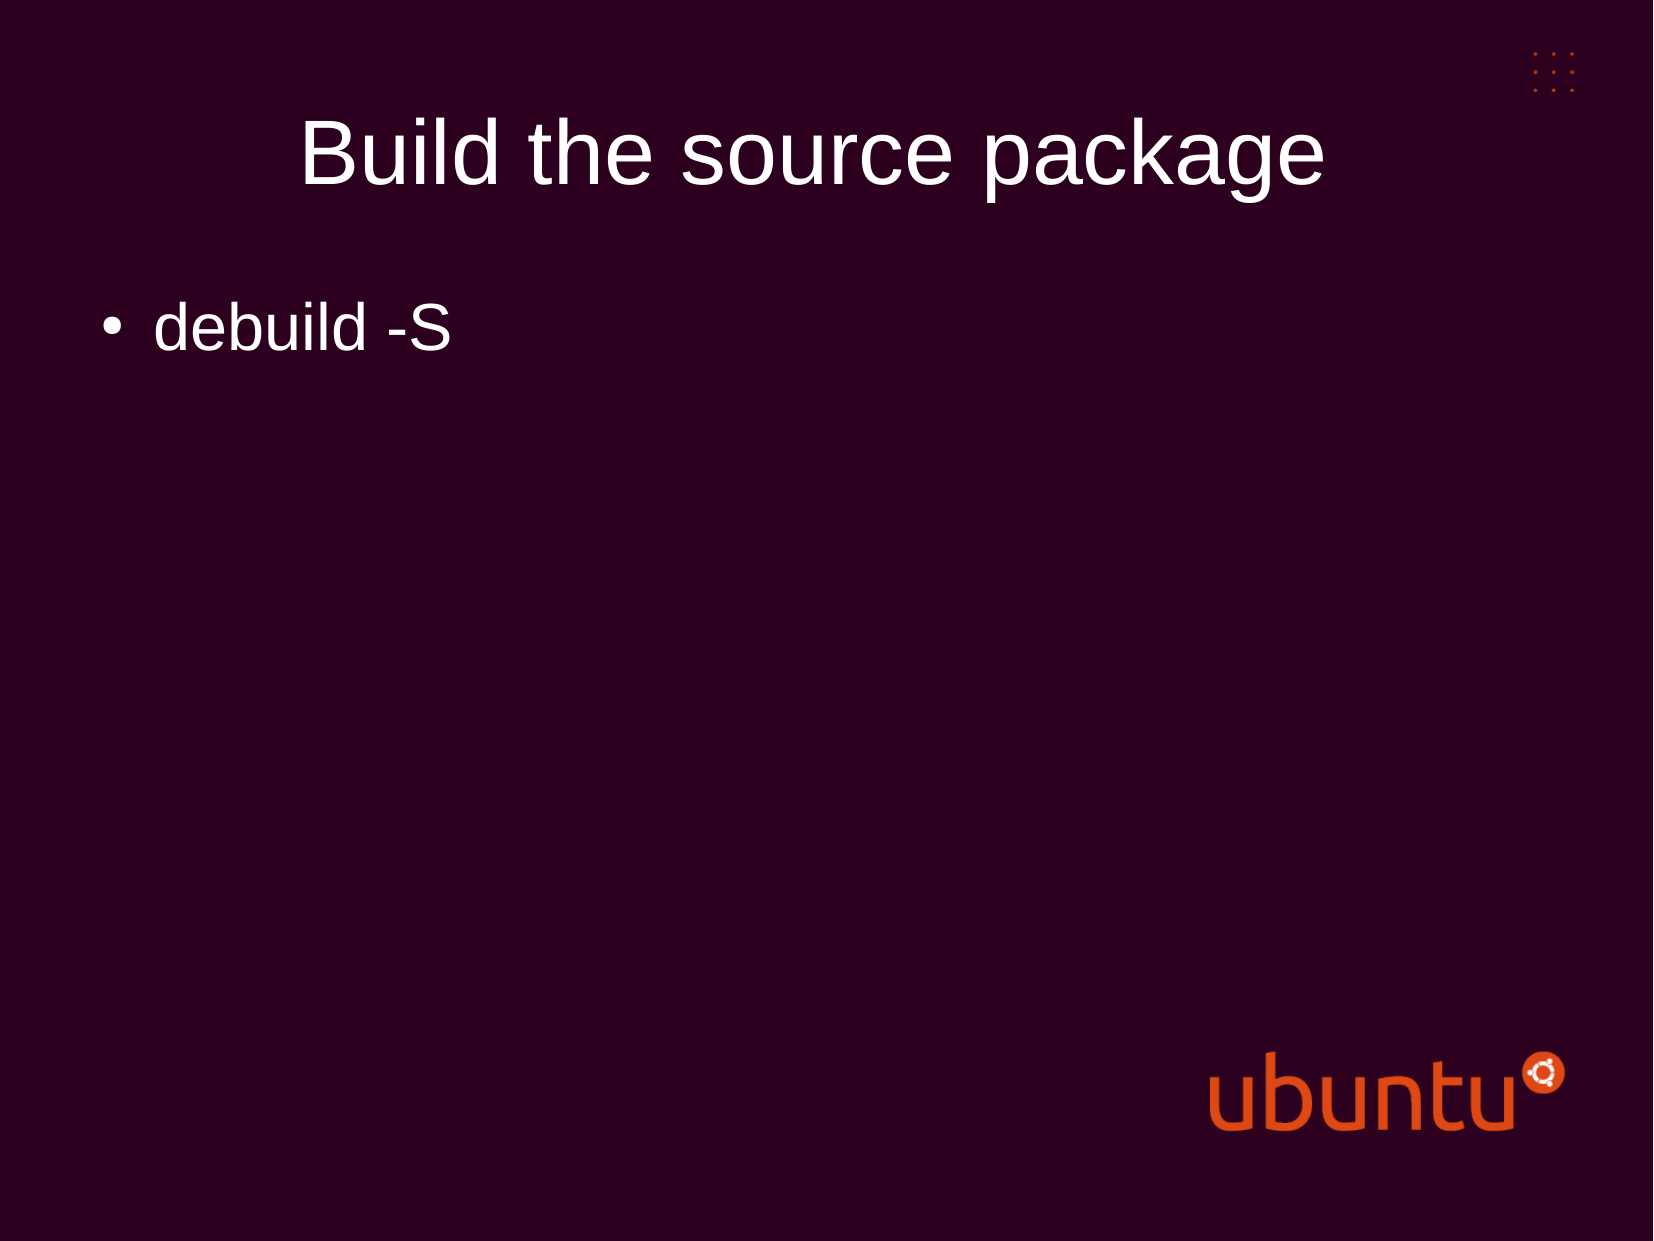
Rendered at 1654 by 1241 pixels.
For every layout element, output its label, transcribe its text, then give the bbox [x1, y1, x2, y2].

picture [1571, 49, 1575, 94]
title Build the source package [82, 49, 1571, 257]
list debuild -S [82, 290, 1571, 1010]
picture [1121, 960, 1653, 1223]
